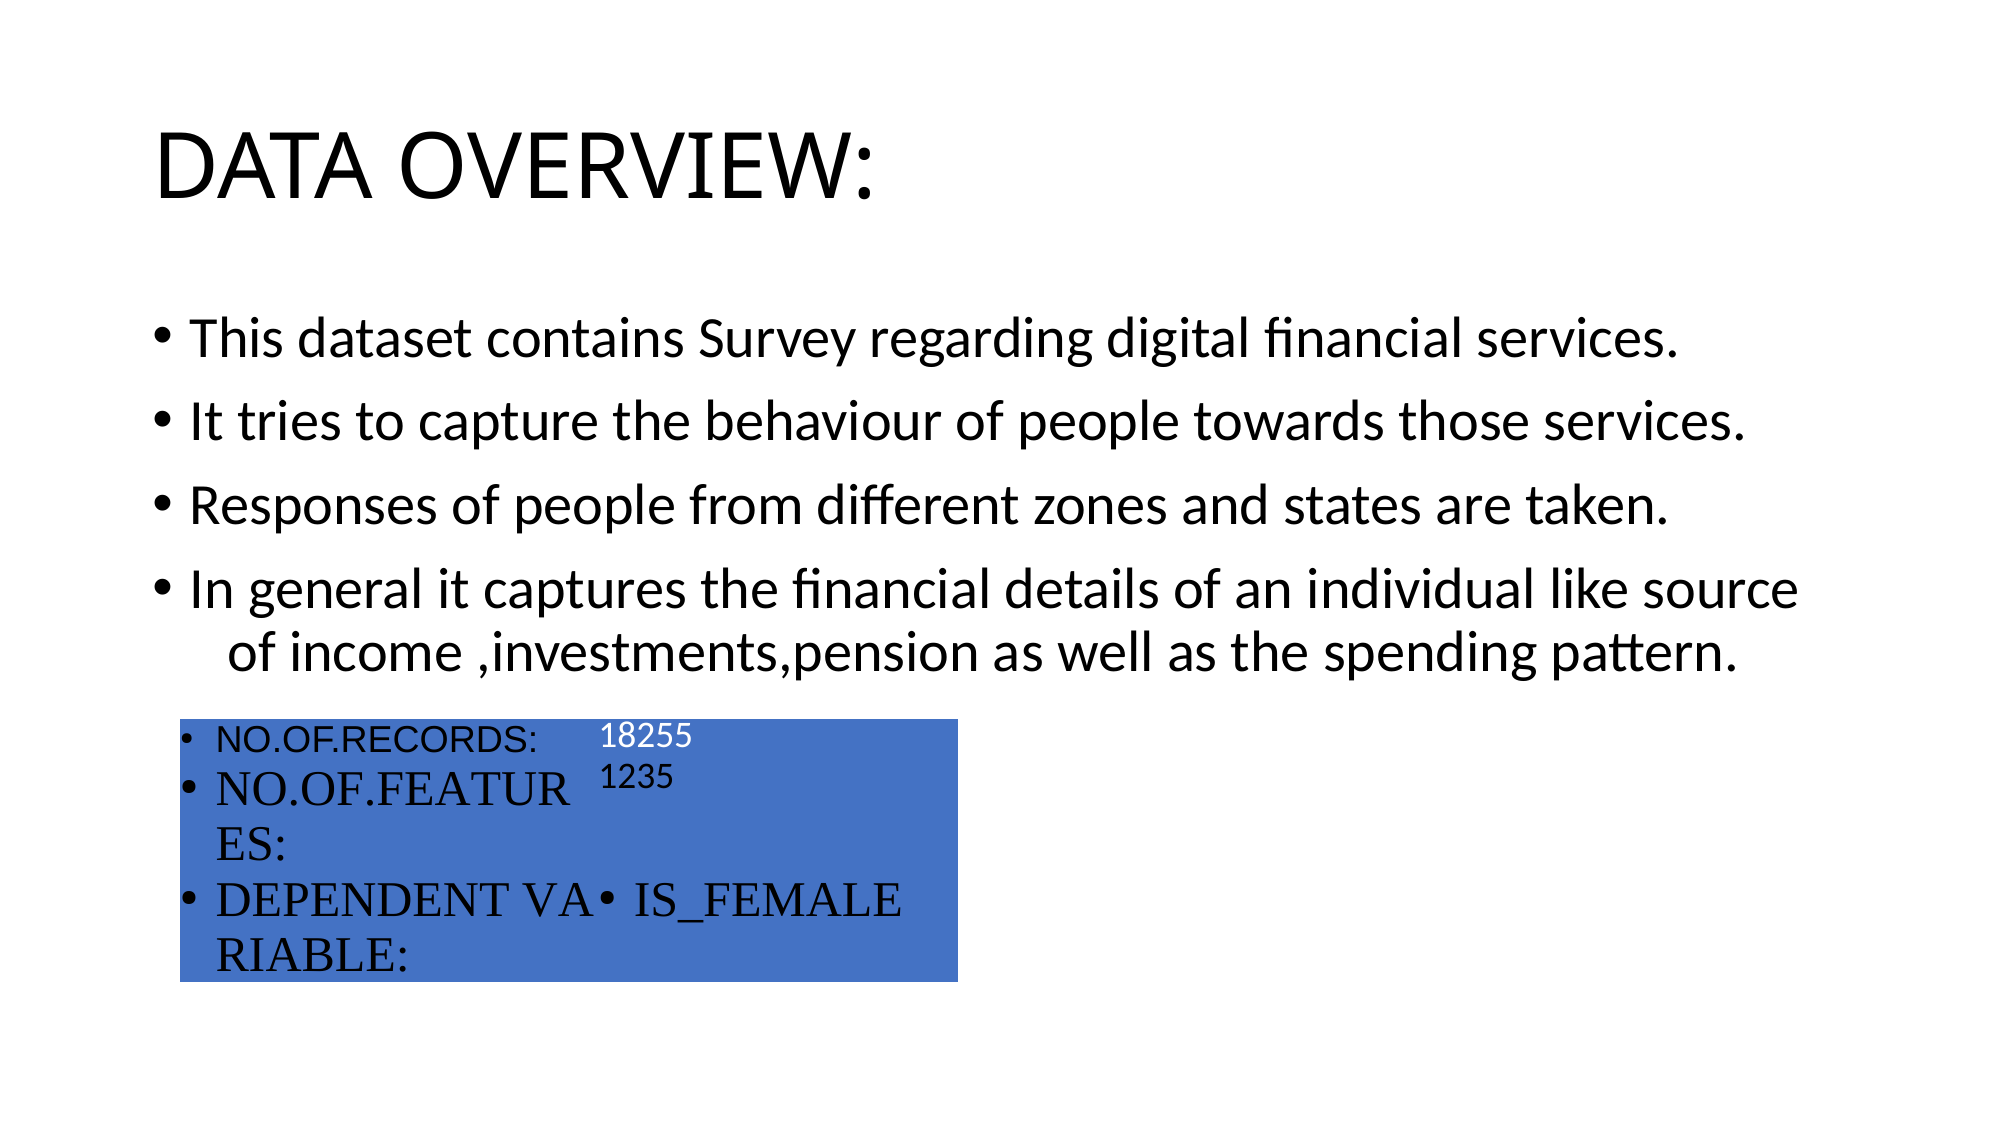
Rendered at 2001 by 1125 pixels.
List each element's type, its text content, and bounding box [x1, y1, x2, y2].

table_header 18255 [598, 719, 958, 761]
table_cell DEPENDENT VARIABLE: [180, 871, 598, 982]
table_cell NO.OF.FEATURES: [180, 761, 598, 871]
table_cell 1235 [598, 761, 958, 871]
table_cell IS_FEMALE [598, 871, 958, 982]
list This dataset contains Survey regarding digital financial services. It tries to capture the behaviour of people towards those services. Responses of people from different zones and states are taken. In general it captures the financial details of an individual like source of income ,investments,pension as well as the spending pattern. [137, 299, 1863, 1014]
table_header NO.OF.RECORDS: [180, 719, 598, 761]
title DATA OVERVIEW: [137, 59, 1863, 278]
